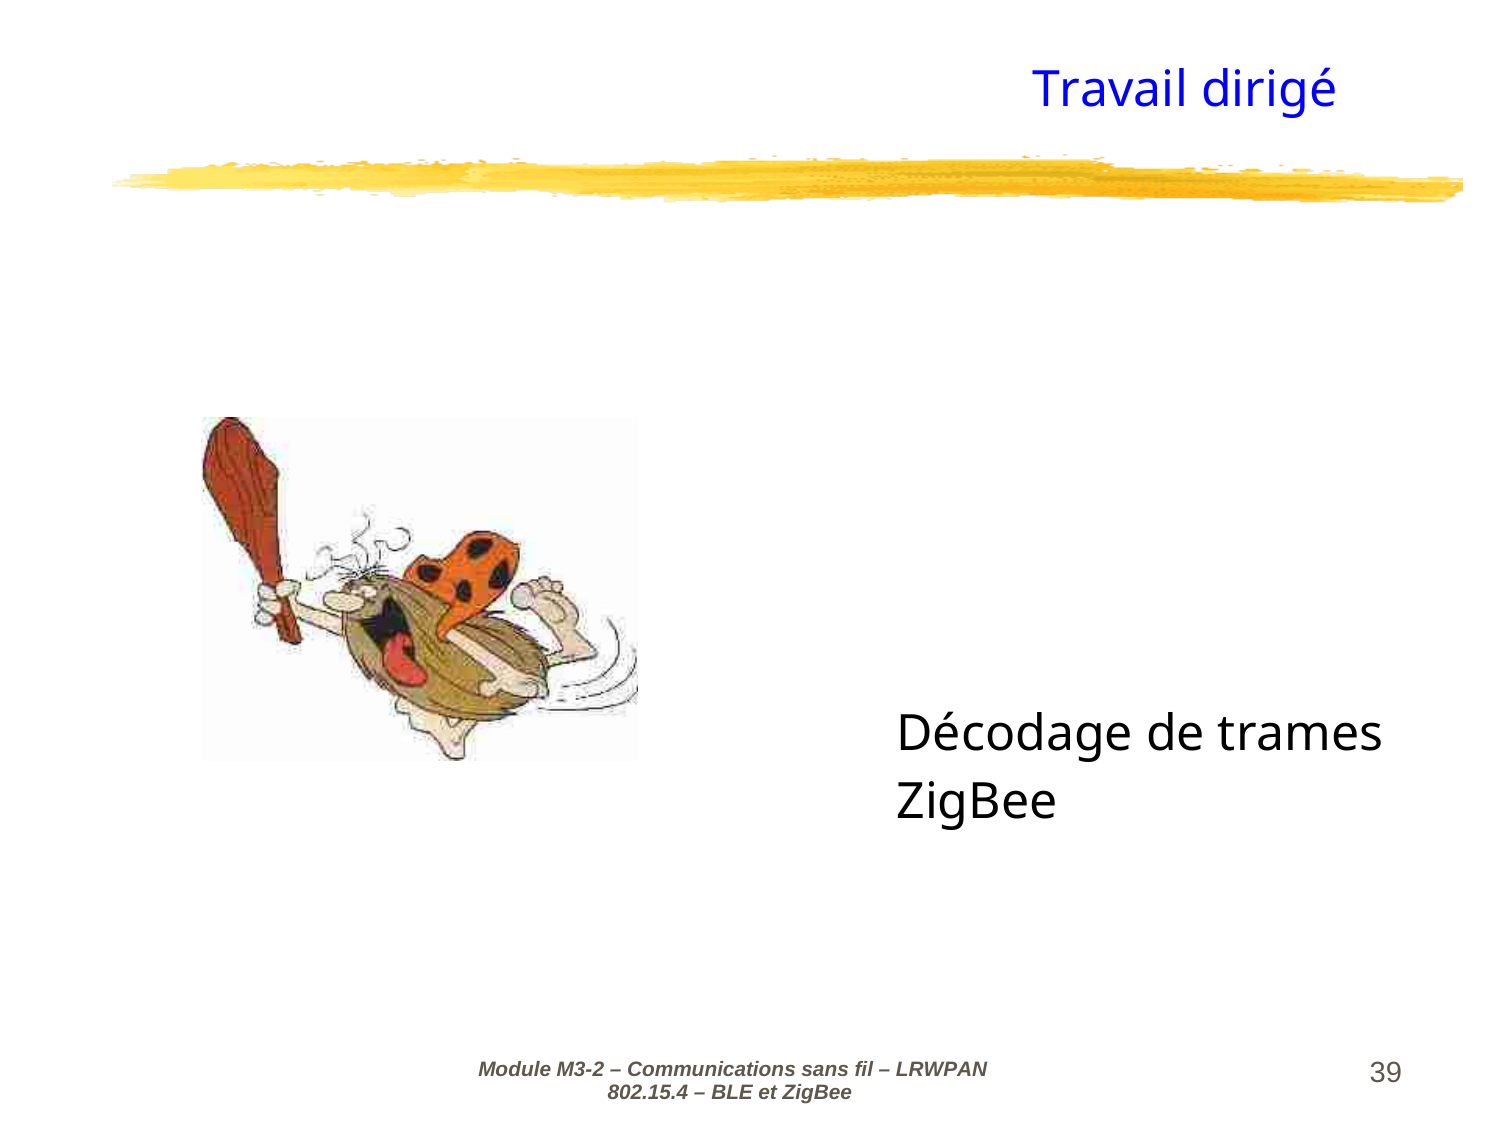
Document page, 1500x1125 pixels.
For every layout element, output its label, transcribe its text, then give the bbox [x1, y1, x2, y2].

picture [201, 417, 638, 761]
picture [112, 149, 1463, 213]
text_box Décodage de trames ZigBee [881, 689, 1422, 822]
title Travail dirigé [62, 37, 1338, 138]
